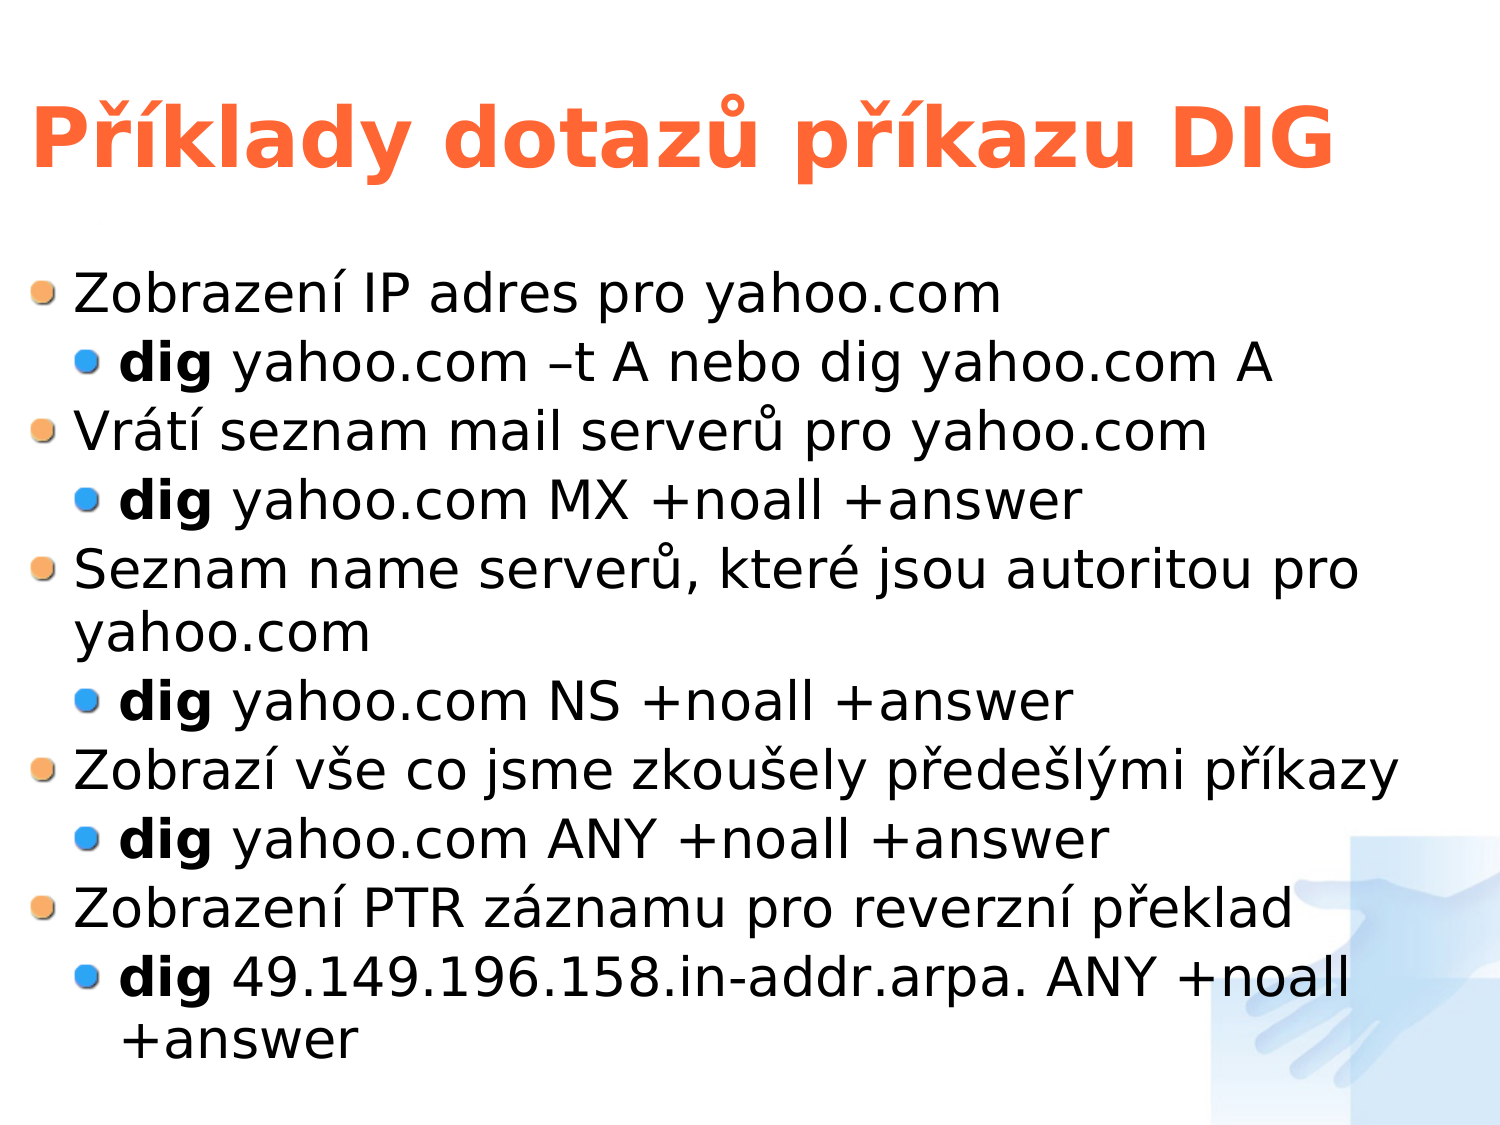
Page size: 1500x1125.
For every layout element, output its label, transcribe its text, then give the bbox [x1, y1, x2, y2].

picture [0, 0, 1500, 1125]
list Zobrazení IP adres pro yahoo.com dig yahoo.com –t A nebo dig yahoo.com A Vrátí seznam mail serverů pro yahoo.com dig yahoo.com MX +noall +answer Seznam name serverů, které jsou autoritou pro yahoo.com dig yahoo.com NS +noall +answer Zobrazí vše co jsme zkoušely předešlými příkazy dig yahoo.com ANY +noall +answer Zobrazení PTR záznamu pro reverzní překlad dig 49.149.196.158.in-addr.arpa. ANY +noall +answer [29, 262, 1477, 1093]
title Příklady dotazů příkazu DIG [29, 21, 1477, 257]
